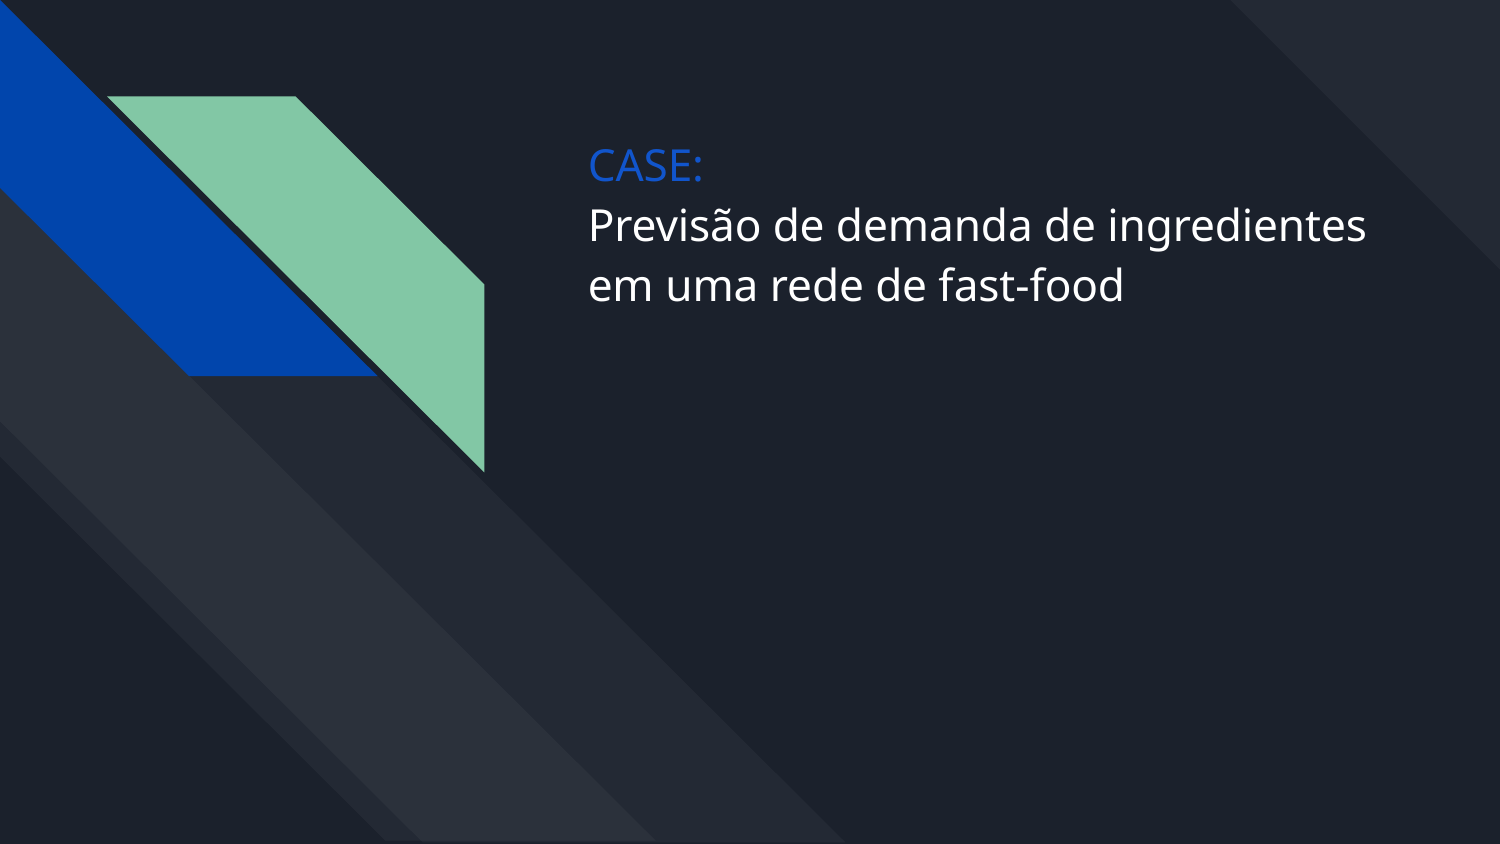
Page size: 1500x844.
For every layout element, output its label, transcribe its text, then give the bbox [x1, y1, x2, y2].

title CASE: Previsão de demanda de ingredientes em uma rede de fast-food [572, 118, 1396, 378]
